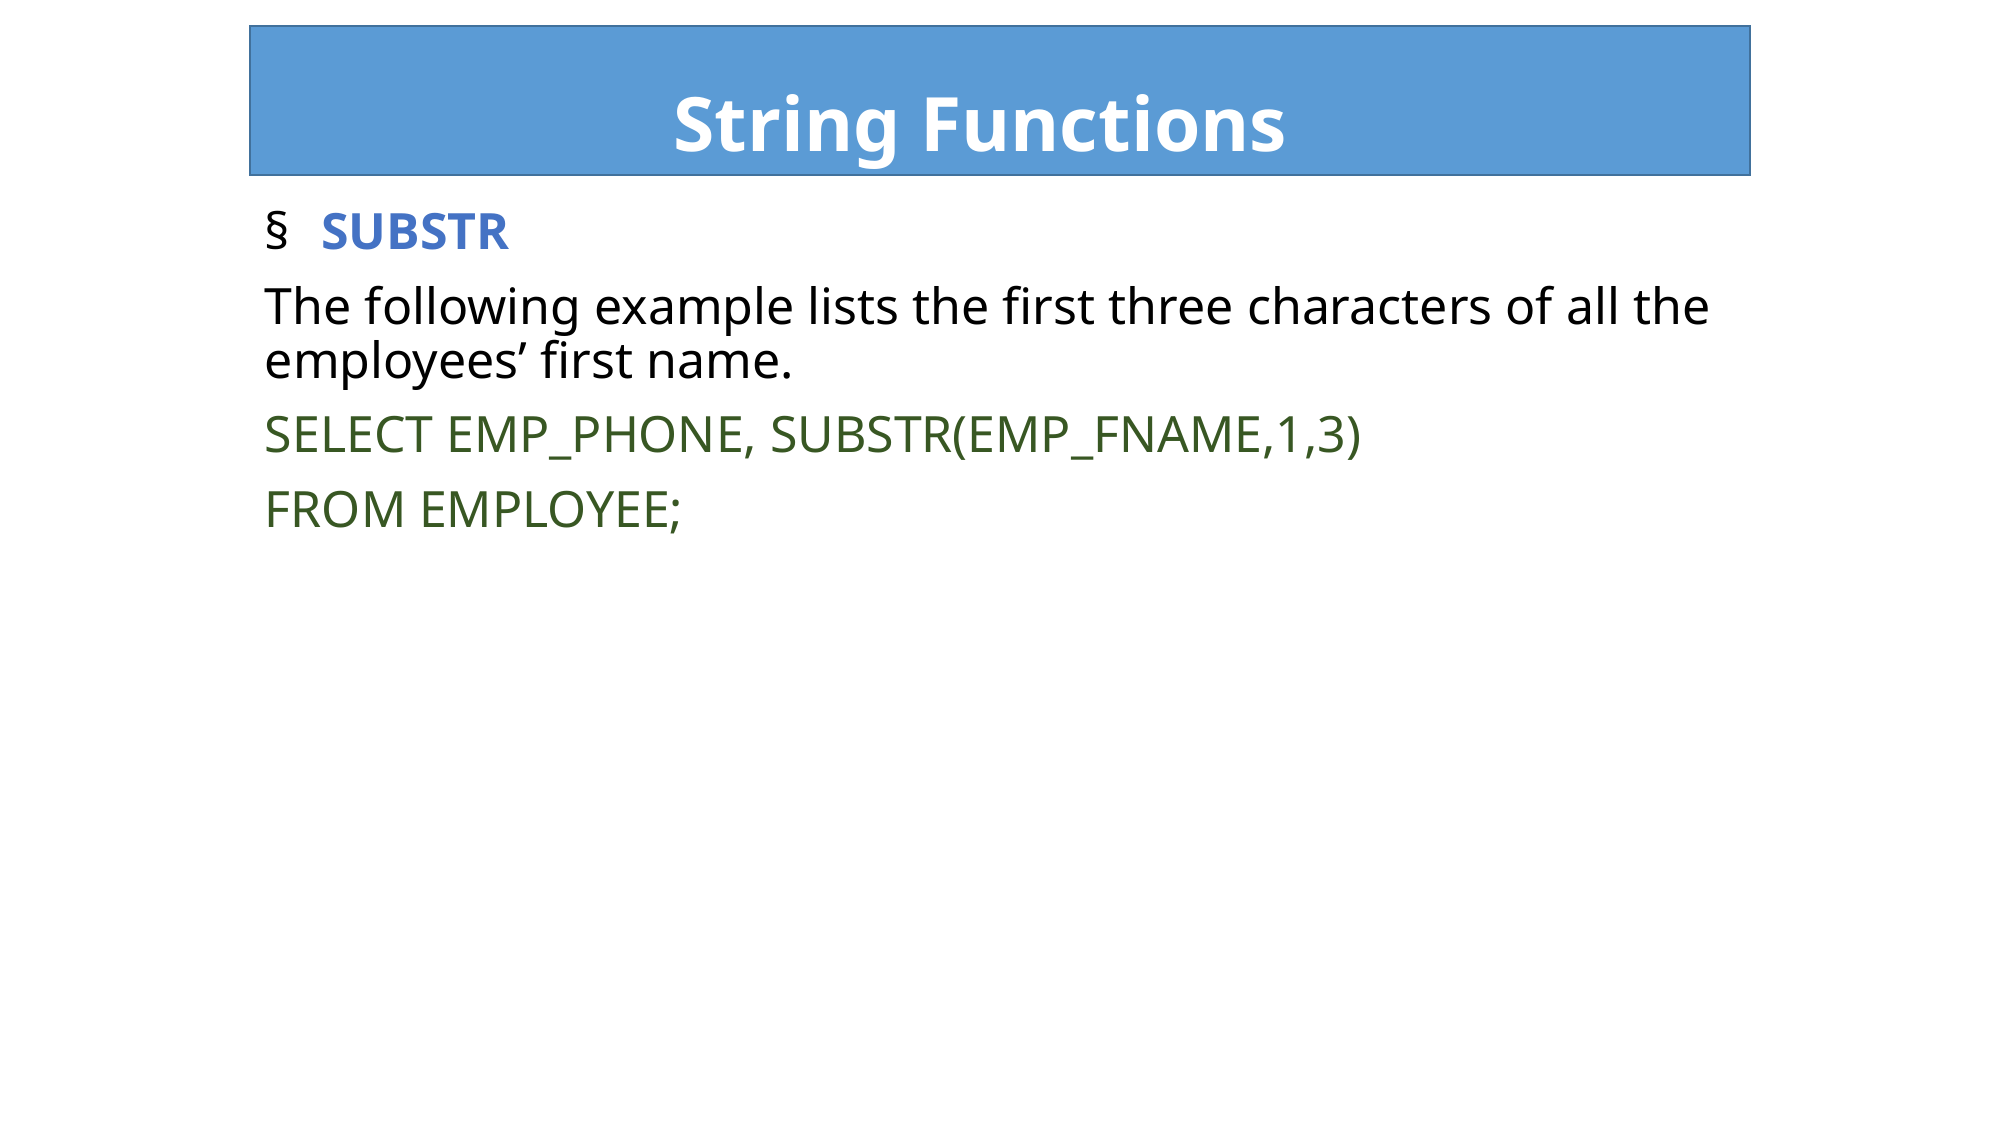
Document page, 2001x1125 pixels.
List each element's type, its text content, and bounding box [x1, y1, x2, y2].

title String Functions [249, 26, 1750, 176]
subtitle SUBSTR The following example lists the first three characters of all the employees’ first name. SELECT EMP_PHONE, SUBSTR(EMP_FNAME,1,3) FROM EMPLOYEE; [249, 198, 1750, 1051]
